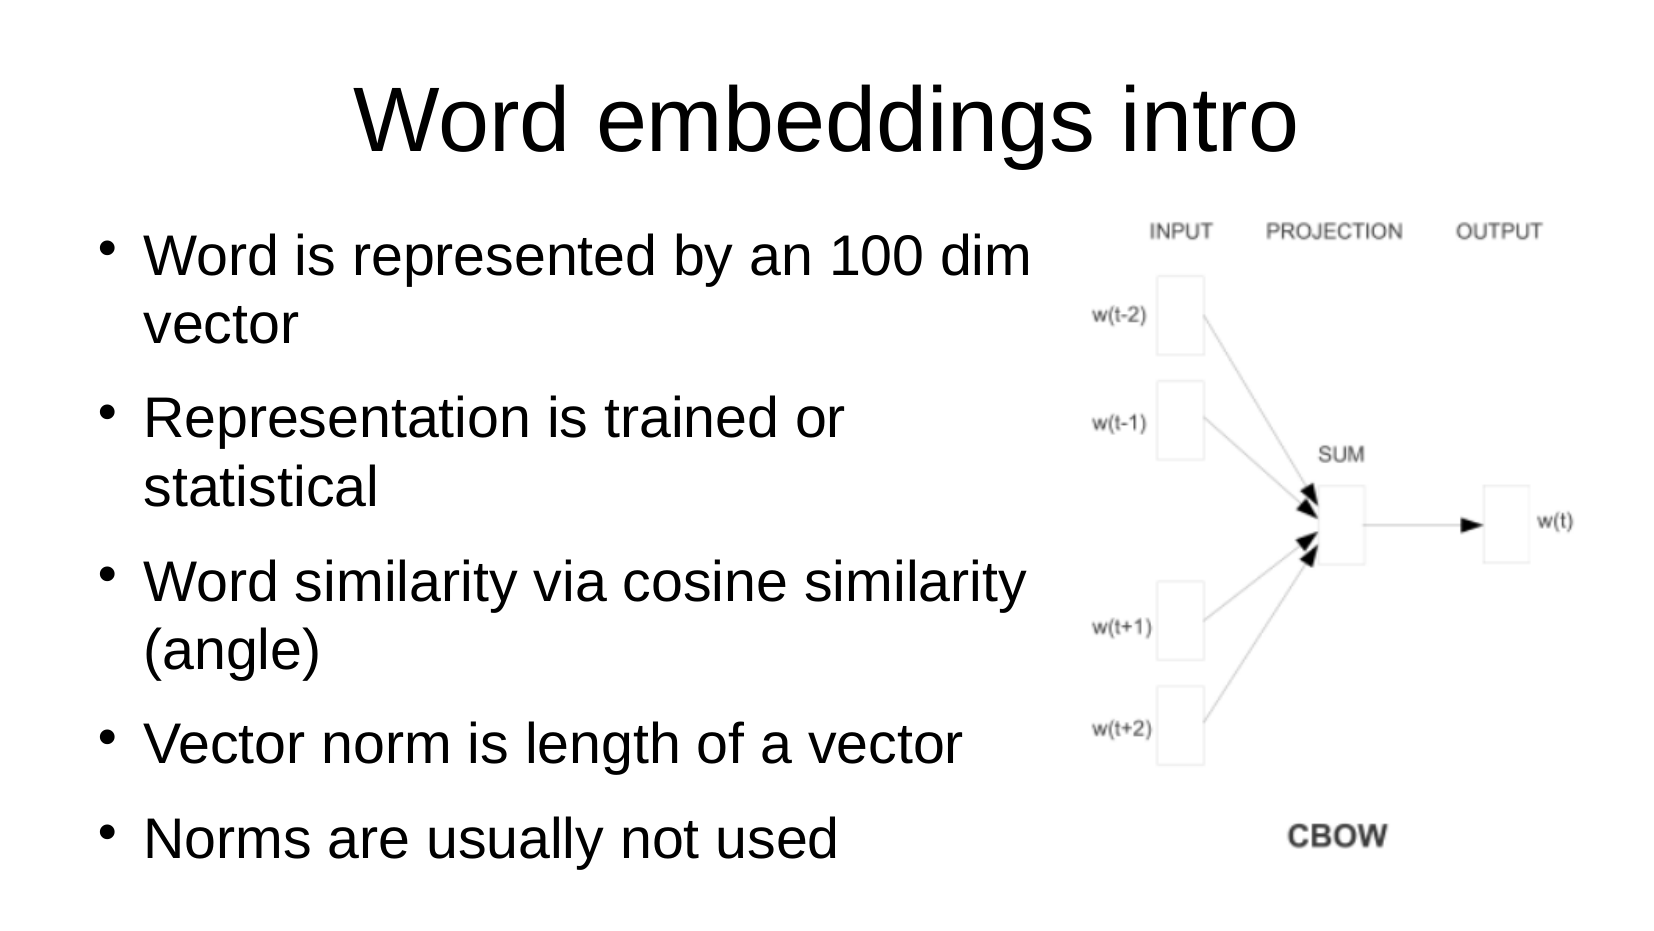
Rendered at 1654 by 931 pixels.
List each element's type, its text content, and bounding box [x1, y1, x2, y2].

picture [1040, 188, 1620, 885]
text_box Word is represented by an 100 dim vector Representation is trained or statistical Word similarity via cosine similarity (angle) Vector norm is length of a vector Norms are usually not used [82, 217, 1040, 870]
text_box Word embeddings intro [82, 37, 1571, 193]
